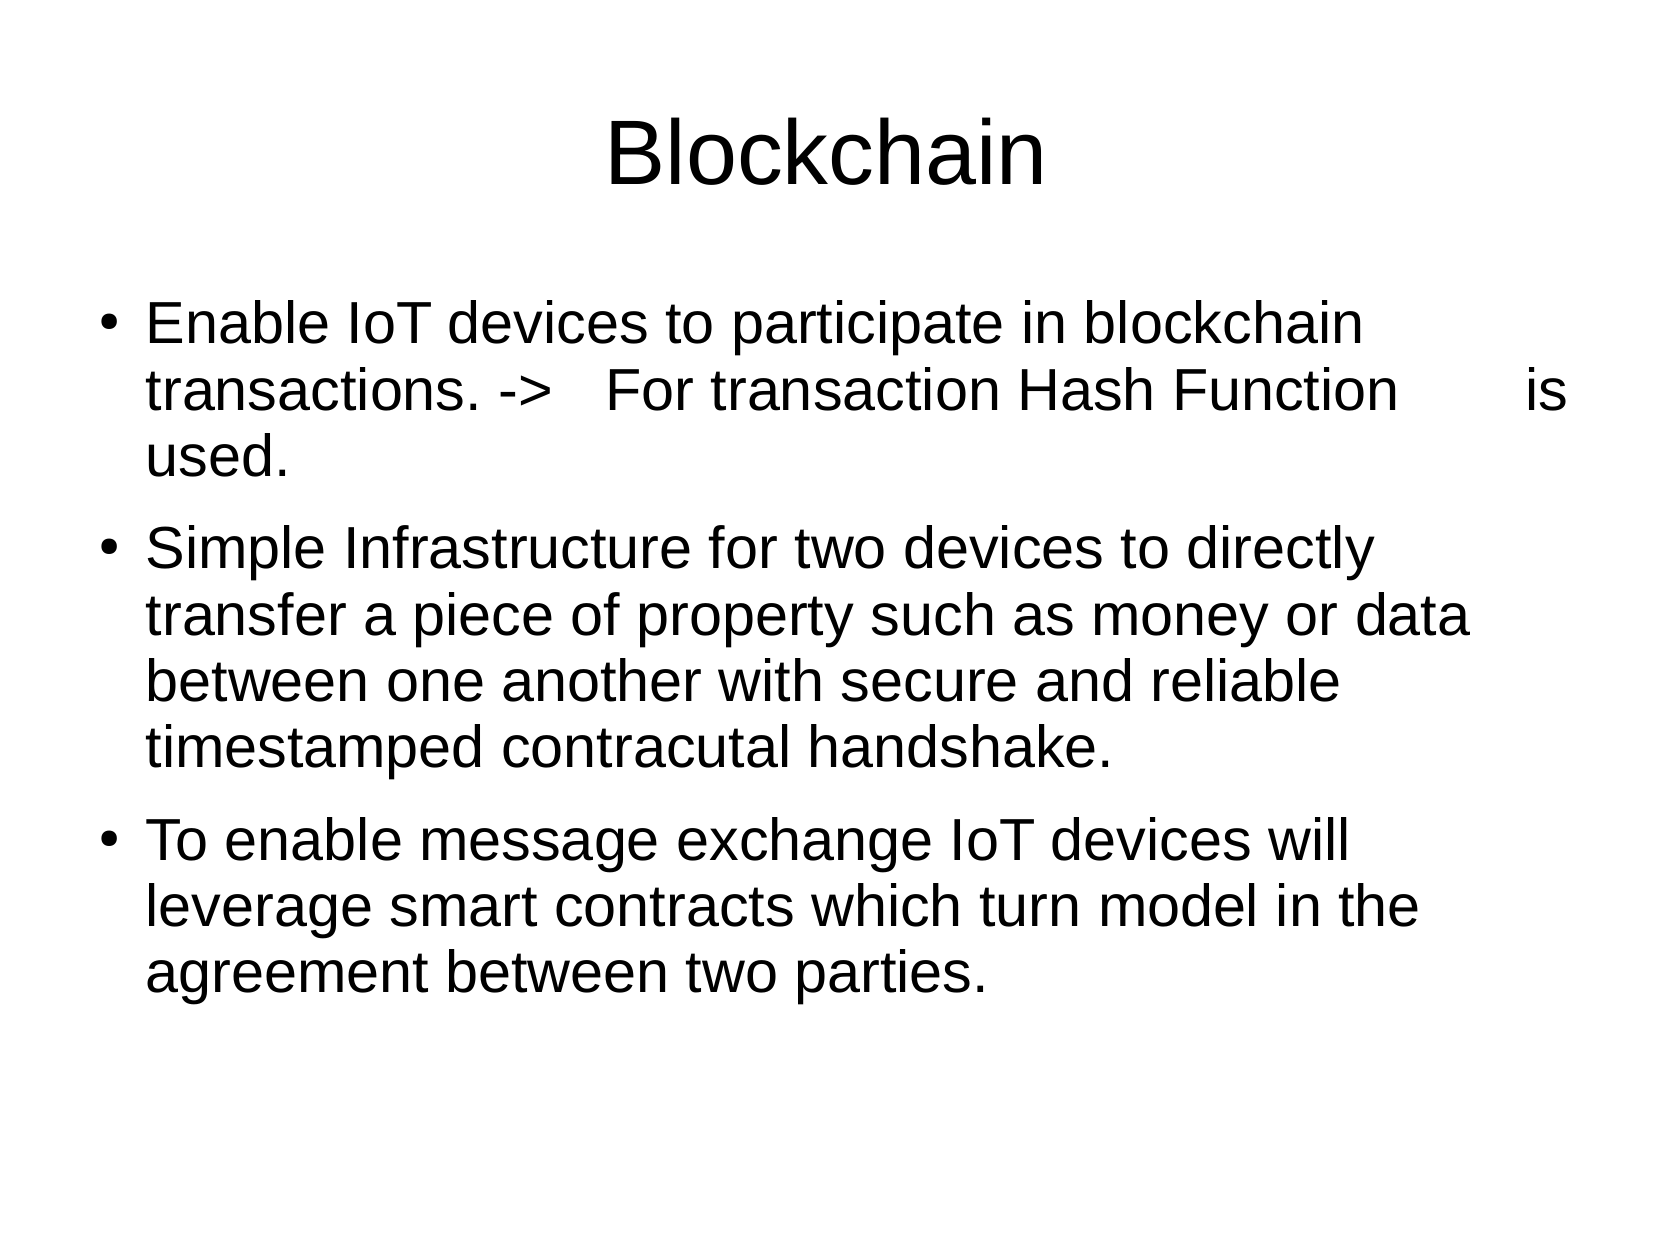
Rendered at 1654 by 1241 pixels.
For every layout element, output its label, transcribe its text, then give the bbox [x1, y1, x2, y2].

title Blockchain [82, 49, 1571, 257]
list Enable IoT devices to participate in blockchain transactions. -> For transaction Hash Function is used. Simple Infrastructure for two devices to directly transfer a piece of property such as money or data between one another with secure and reliable timestamped contracutal handshake. To enable message exchange IoT devices will leverage smart contracts which turn model in the agreement between two parties. [82, 290, 1571, 1010]
